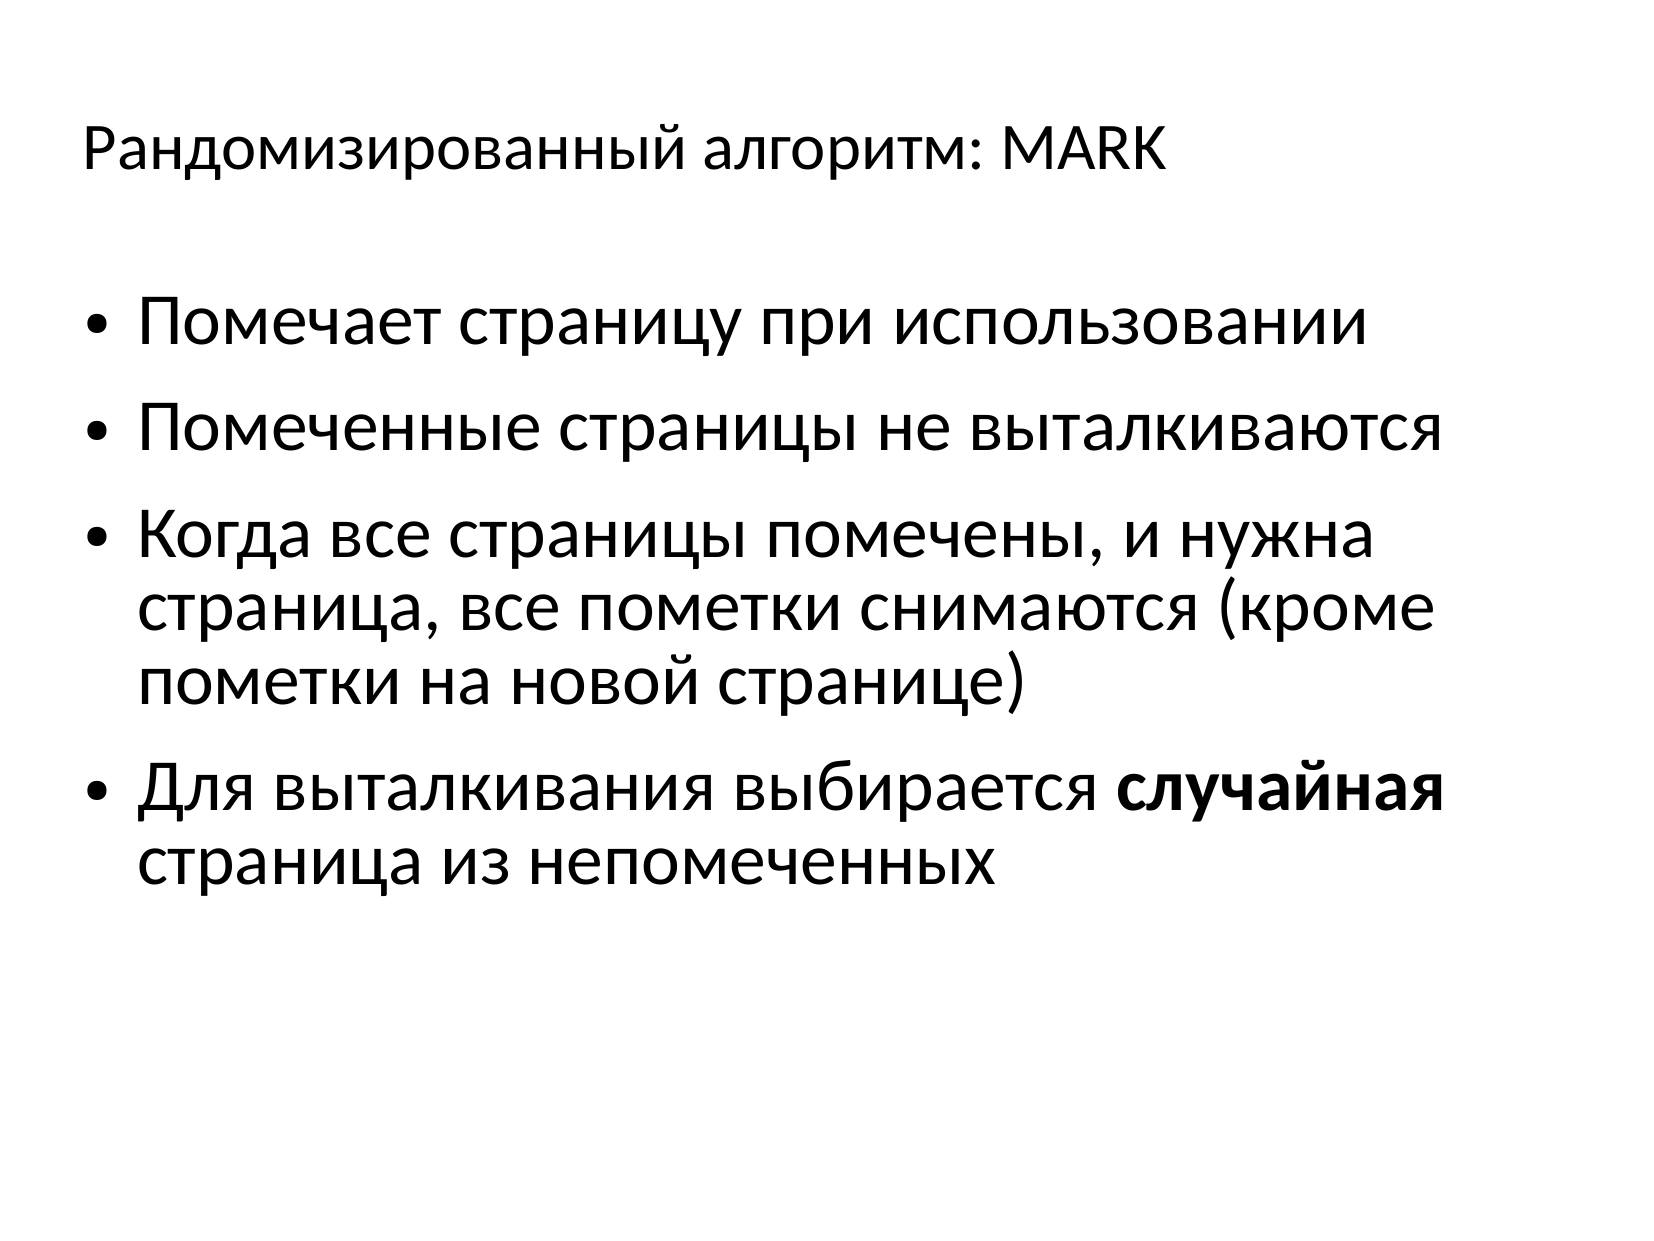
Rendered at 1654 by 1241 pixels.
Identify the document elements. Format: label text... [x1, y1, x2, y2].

title Рандомизированный алгоритм: MARK [82, 49, 1571, 257]
list Помечает страницу при использовании Помеченные страницы не выталкиваются Когда все страницы помечены, и нужна страница, все пометки снимаются (кроме пометки на новой странице) Для выталкивания выбирается случайная страница из непомеченных [66, 289, 1555, 1108]
